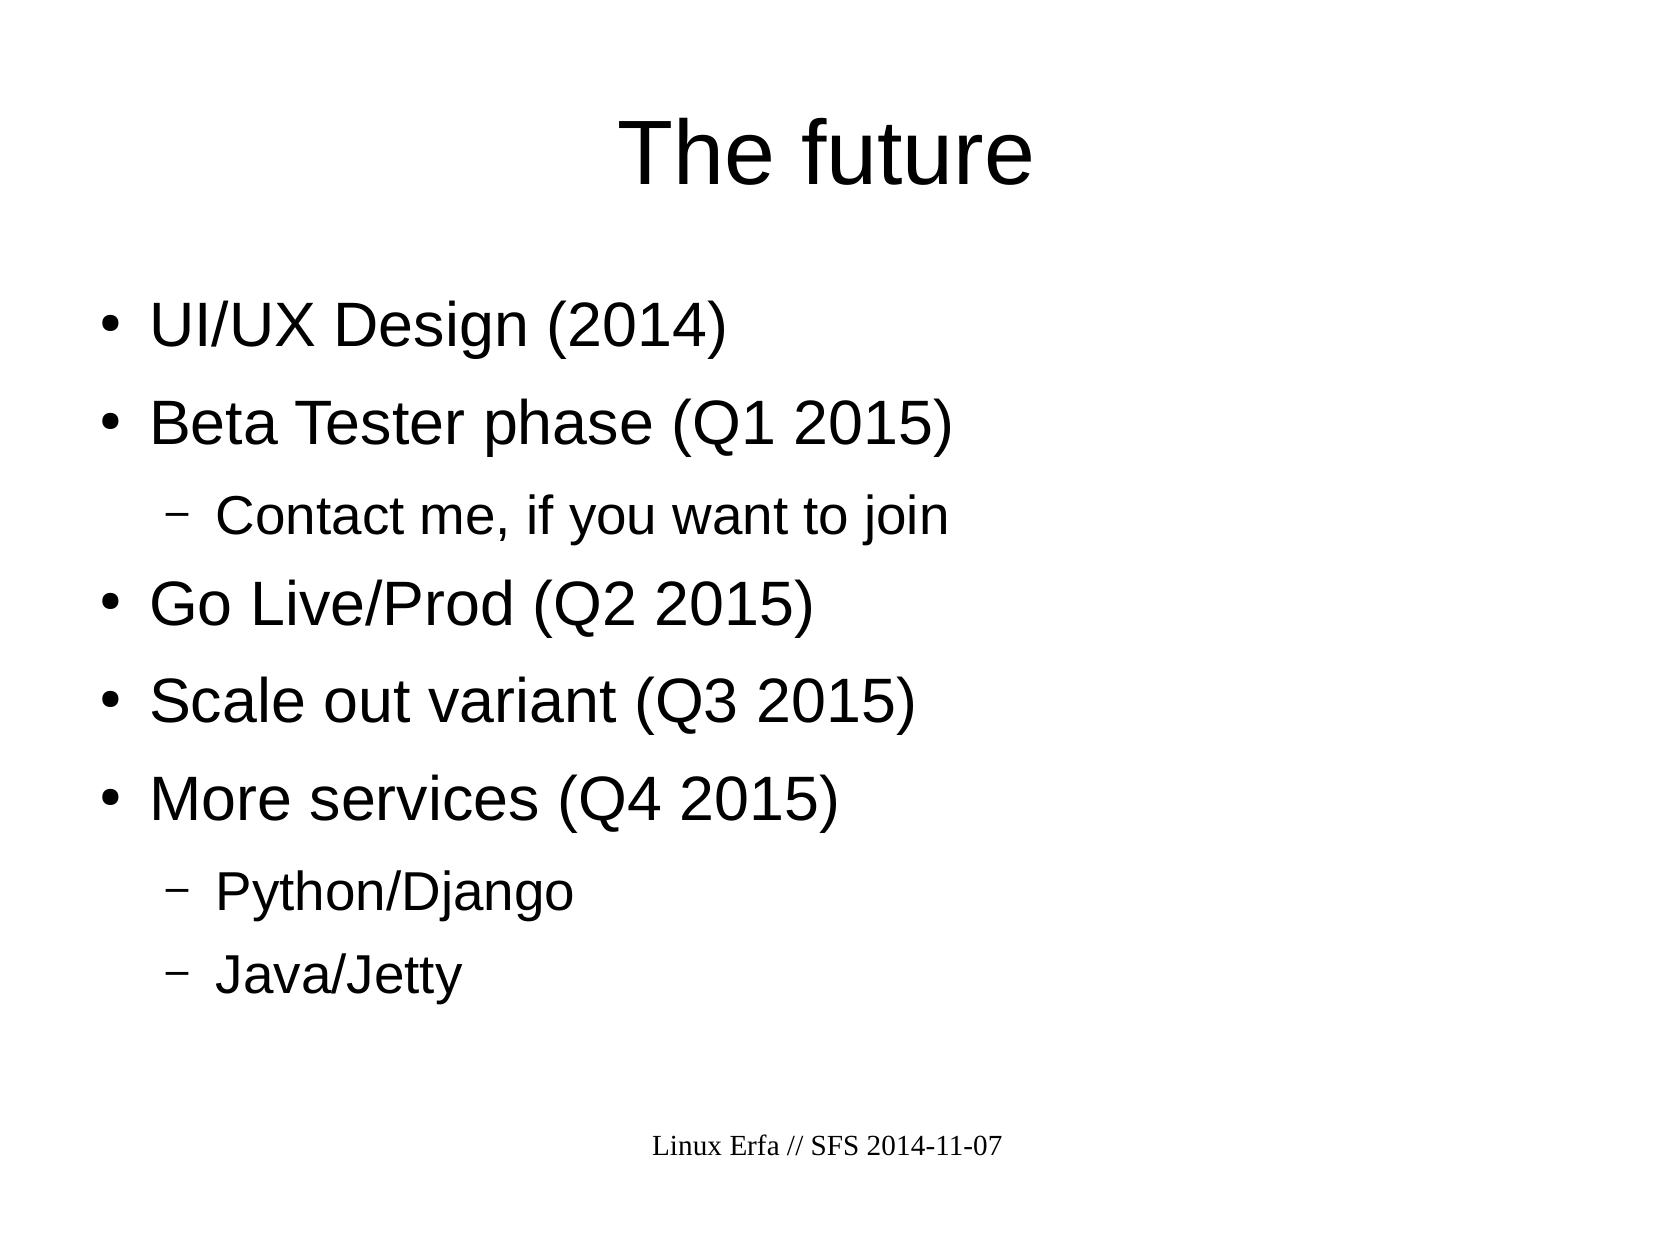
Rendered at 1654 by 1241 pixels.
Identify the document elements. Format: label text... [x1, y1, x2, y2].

title The future [82, 49, 1571, 257]
list UI/UX Design (2014) Beta Tester phase (Q1 2015) Contact me, if you want to join Go Live/Prod (Q2 2015) Scale out variant (Q3 2015) More services (Q4 2015) Python/Django Java/Jetty [82, 290, 1538, 1010]
